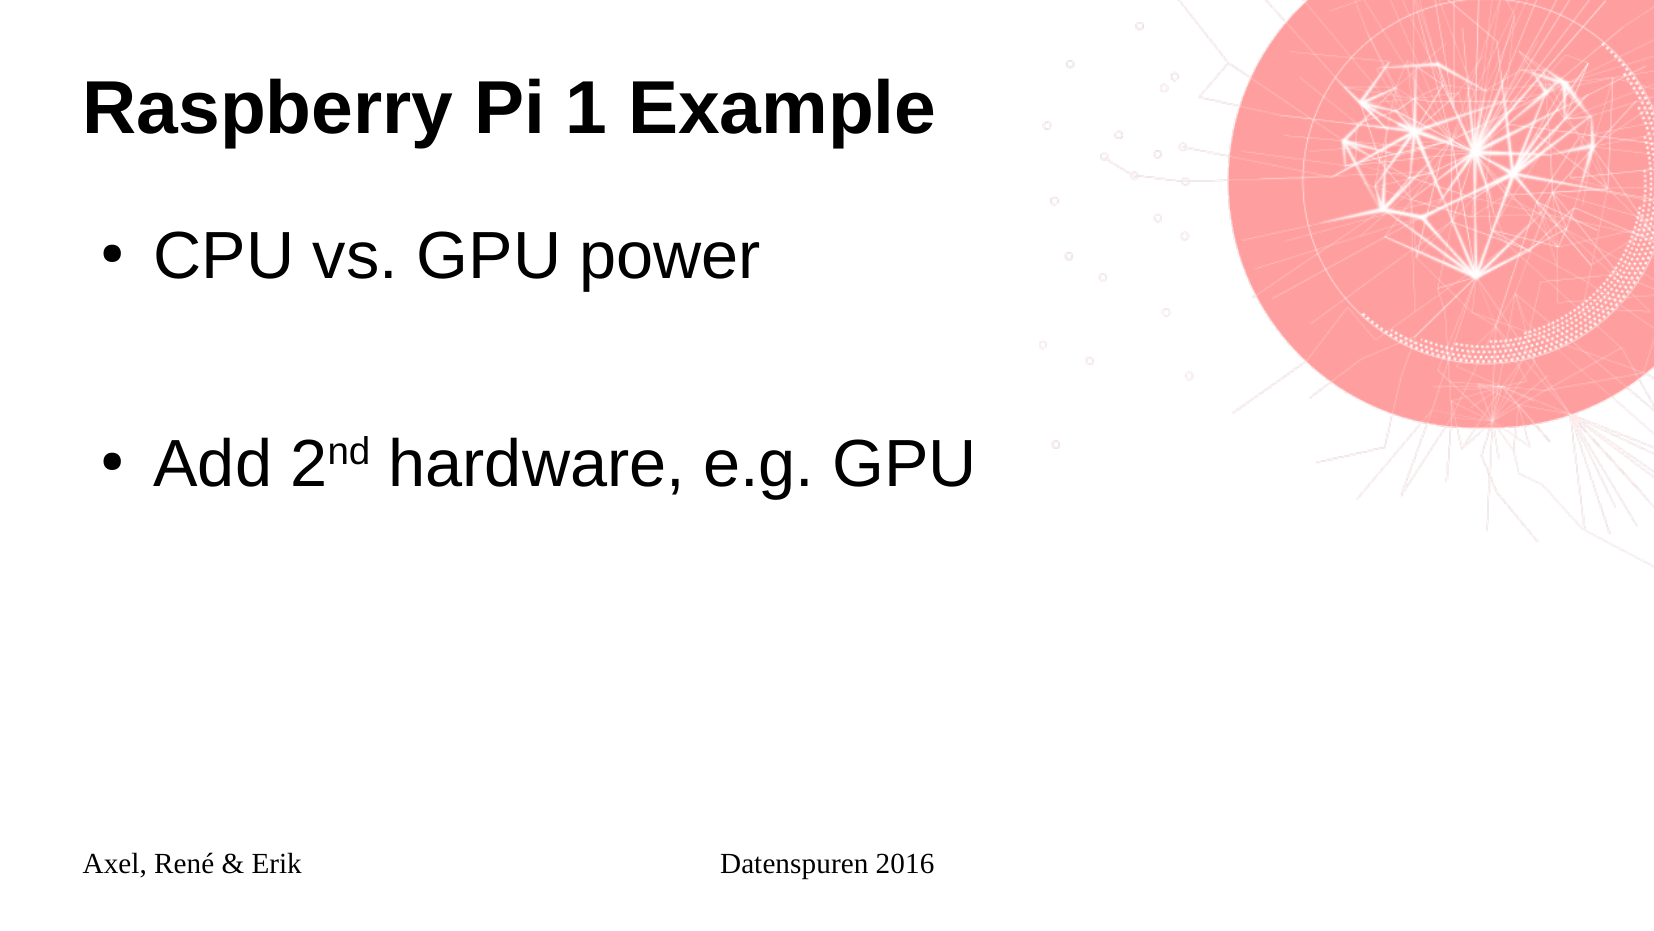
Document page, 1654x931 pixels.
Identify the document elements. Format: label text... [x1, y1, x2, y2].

title Raspberry Pi 1 Example [82, 65, 1571, 150]
list CPU vs. GPU power Add 2nd hardware, e.g. GPU [82, 217, 1571, 839]
